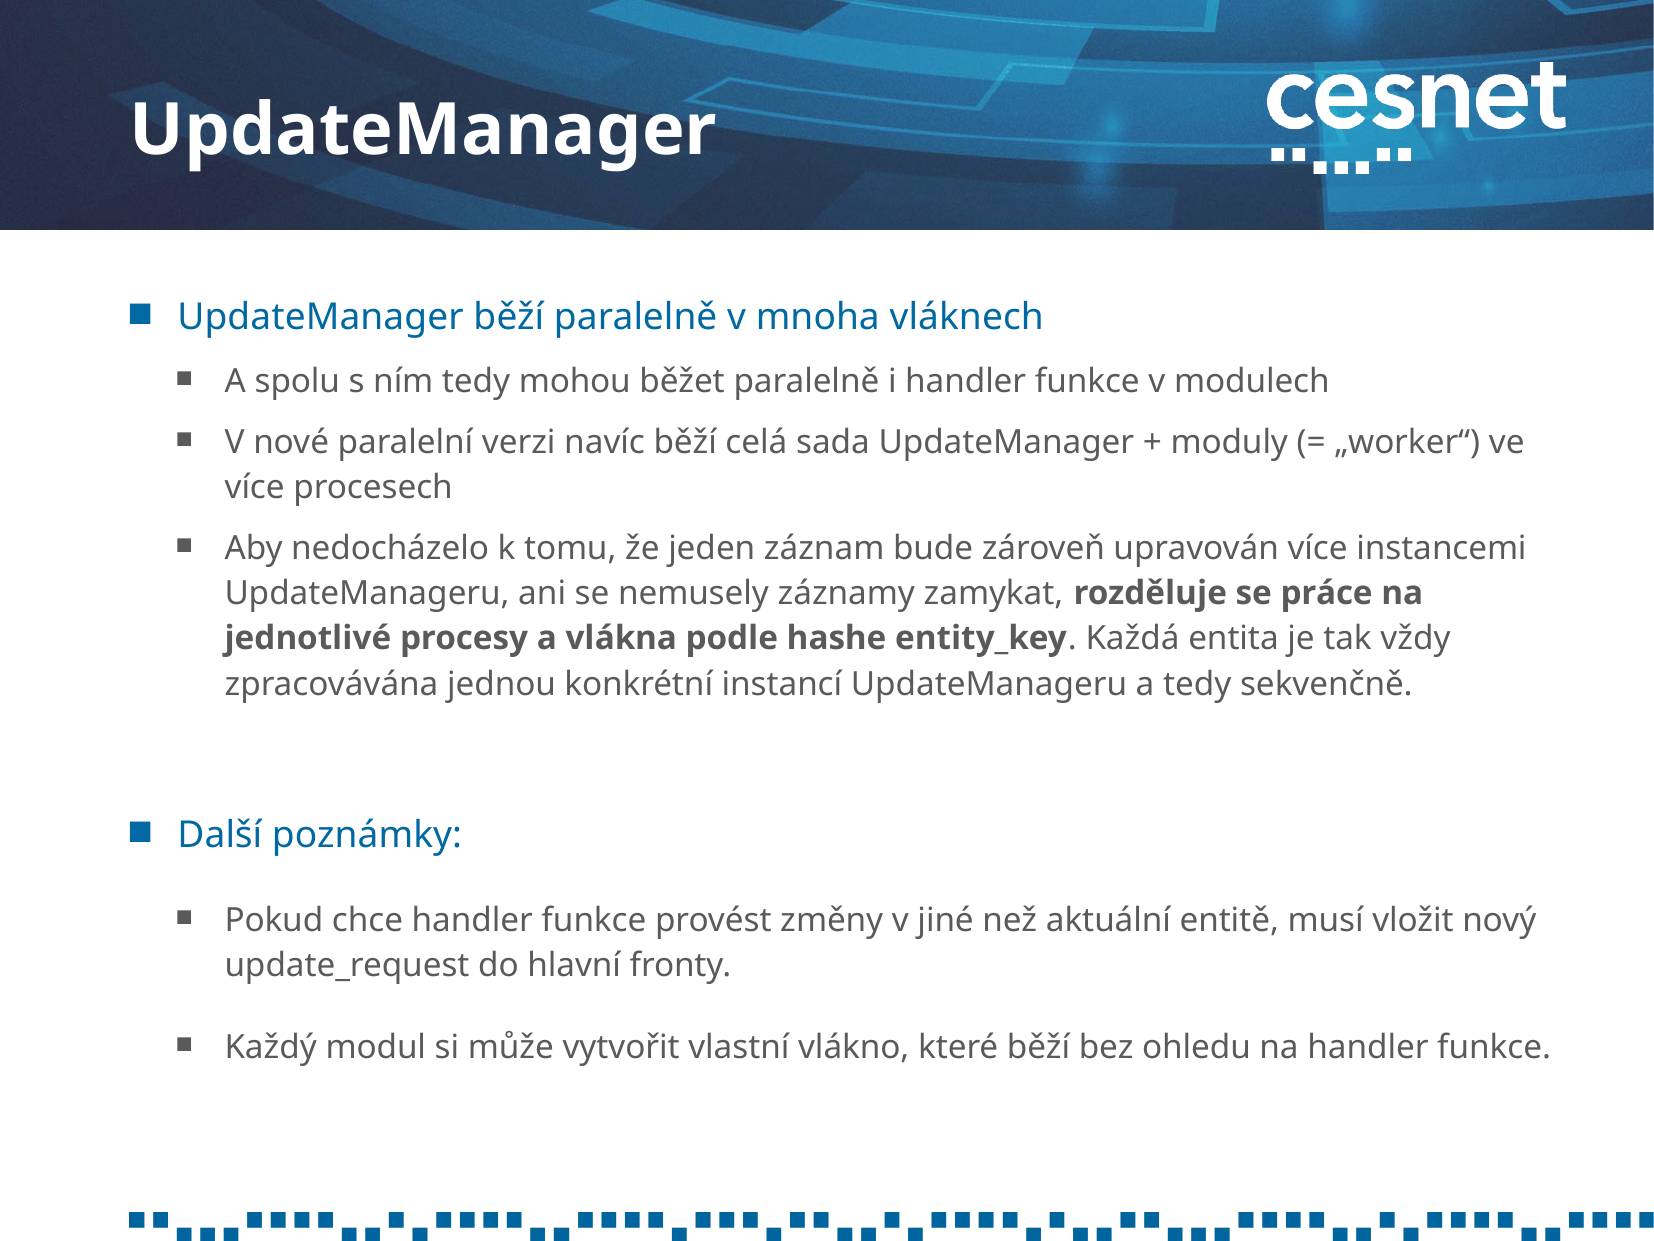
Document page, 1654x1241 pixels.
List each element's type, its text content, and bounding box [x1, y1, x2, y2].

picture [1266, 62, 1567, 174]
list UpdateManager běží paralelně v mnoha vláknech A spolu s ním tedy mohou běžet paralelně i handler funkce v modulech V nové paralelní verzi navíc běží celá sada UpdateManager + moduly (= „worker“) ve více procesech Aby nedocházelo k tomu, že jeden záznam bude zároveň upravován více instancemi UpdateManageru, ani se nemusely záznamy zamykat, rozděluje se práce na jednotlivé procesy a vlákna podle hashe entity_key. Každá entita je tak vždy zpracovávána jednou konkrétní instancí UpdateManageru a tedy sekvenčně. Další poznámky: Pokud chce handler funkce provést změny v jiné než aktuální entitě, musí vložit nový update_request do hlavní fronty. Každý modul si může vytvořit vlastní vlákno, které běží bez ohledu na handler funkce. [129, 290, 1571, 1123]
picture [129, 1212, 1654, 1241]
title UpdateManager [129, 15, 1229, 223]
